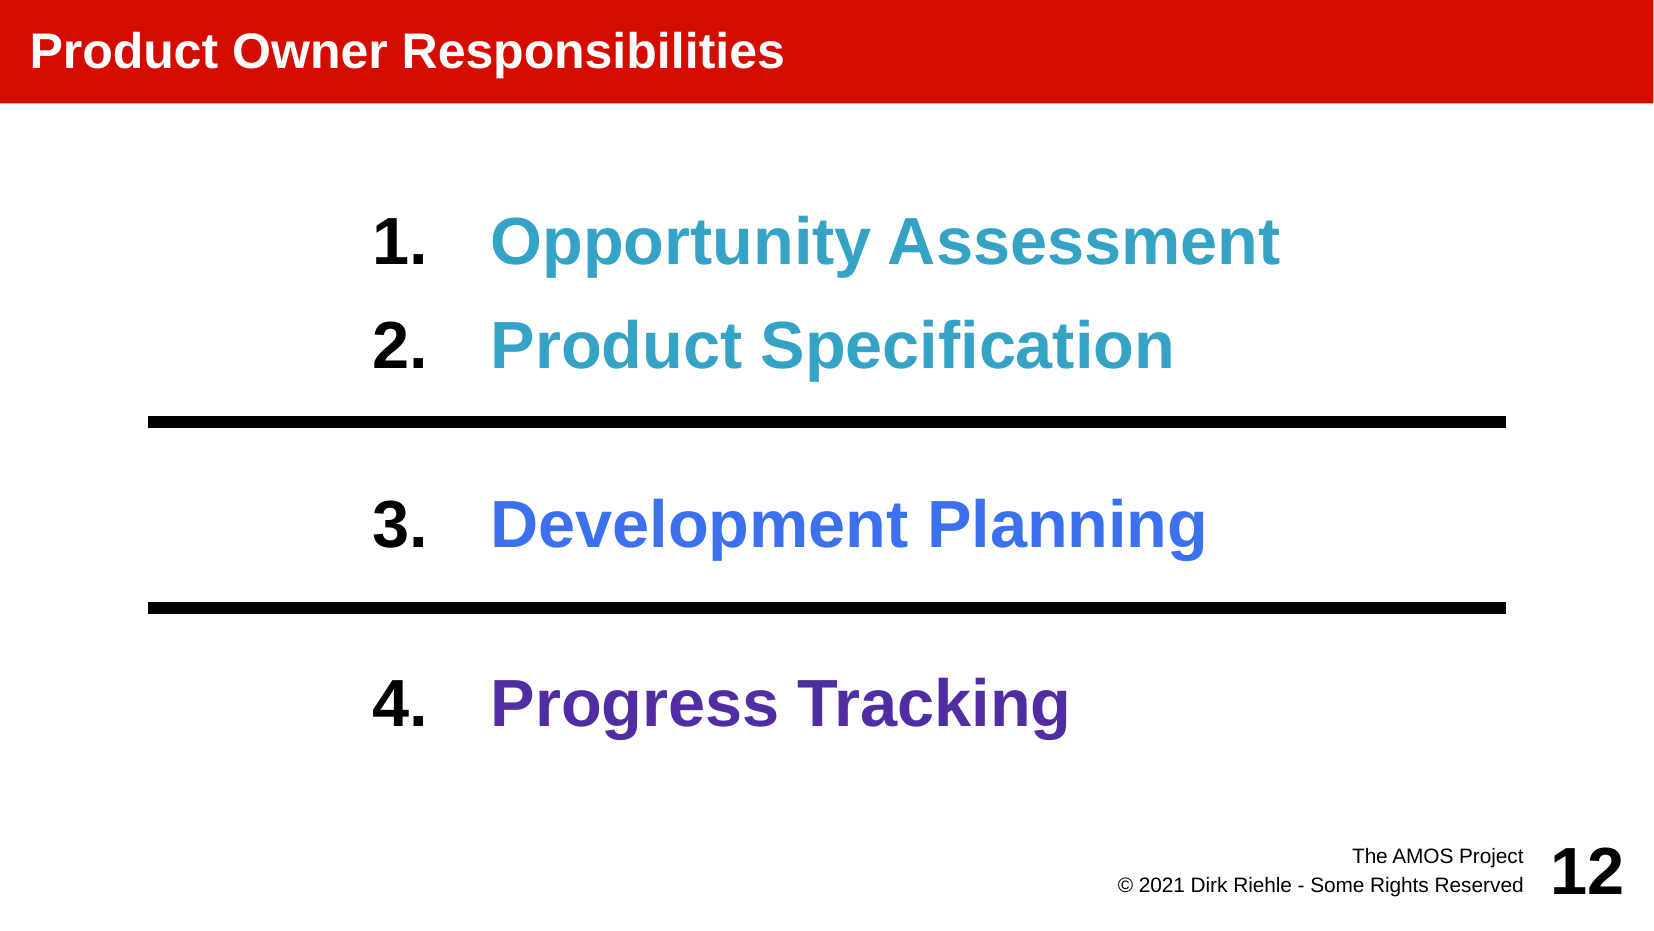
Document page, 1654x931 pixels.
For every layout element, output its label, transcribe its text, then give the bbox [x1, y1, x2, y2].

title Product Owner Responsibilities [0, 0, 1654, 104]
subtitle Opportunity Assessment Product Specification Development Planning Progress Tracking [29, 132, 1625, 813]
